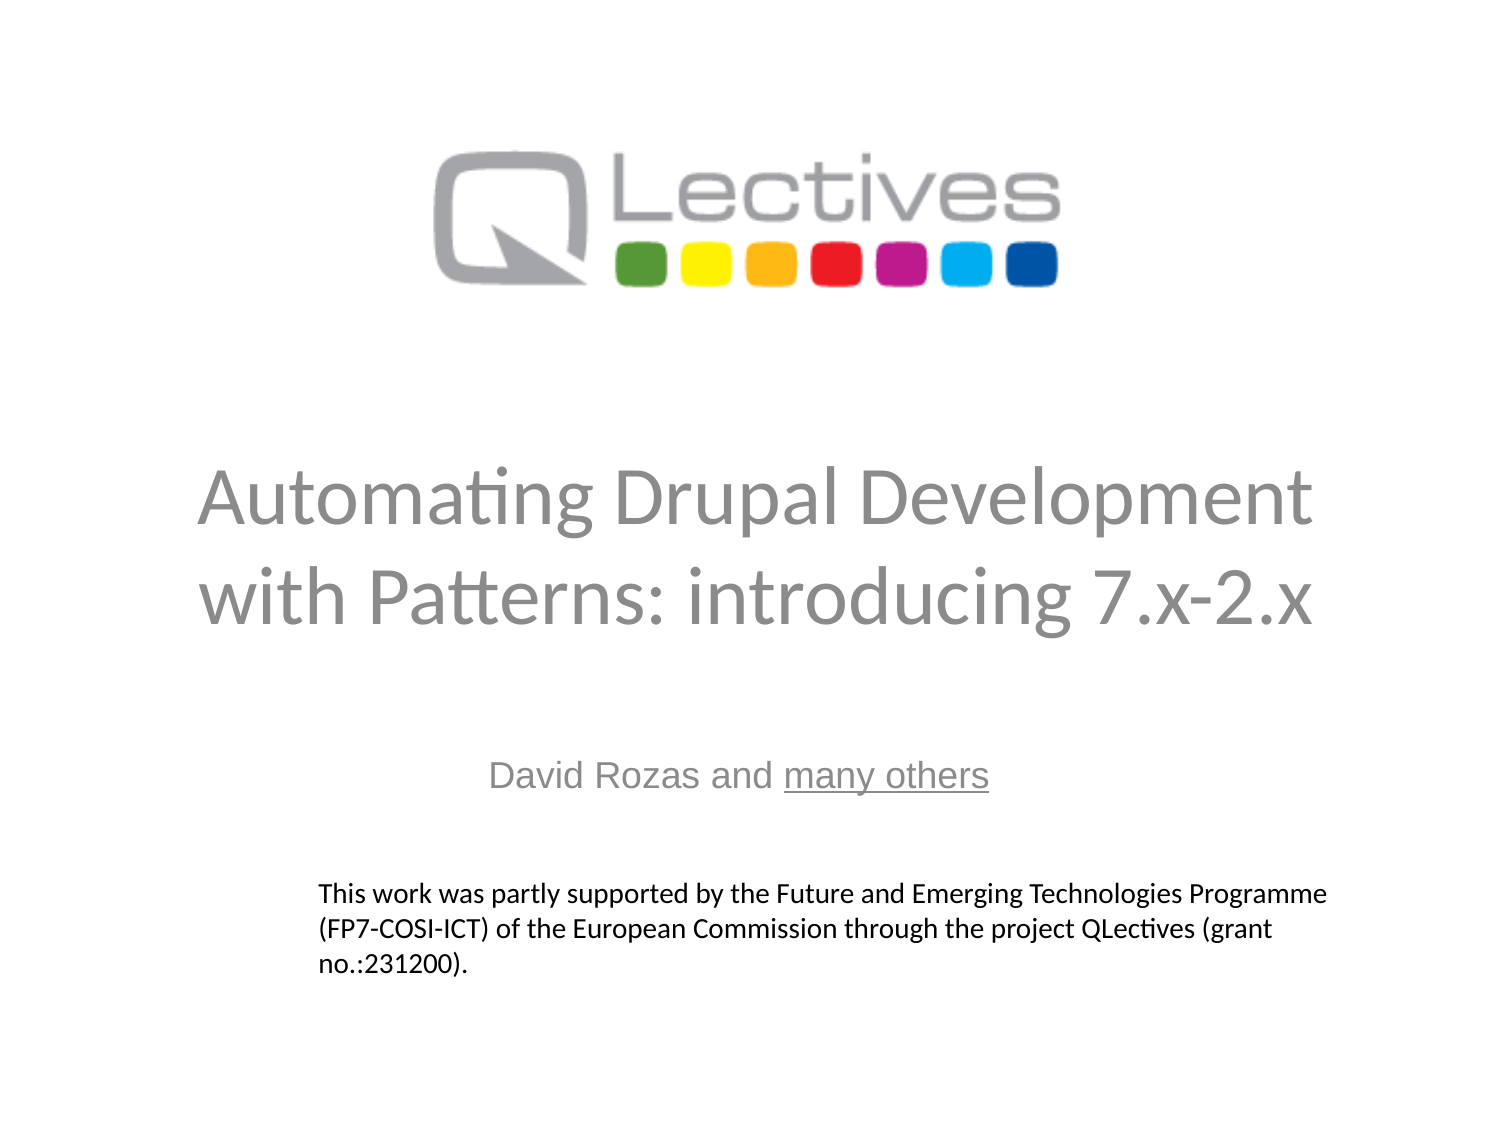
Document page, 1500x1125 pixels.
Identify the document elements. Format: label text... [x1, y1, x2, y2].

text_box Automating Drupal Development with Patterns: introducing 7.x-2.x [118, 420, 1394, 662]
text_box David Rozas and many others [213, 731, 1264, 815]
picture [285, 25, 1217, 420]
